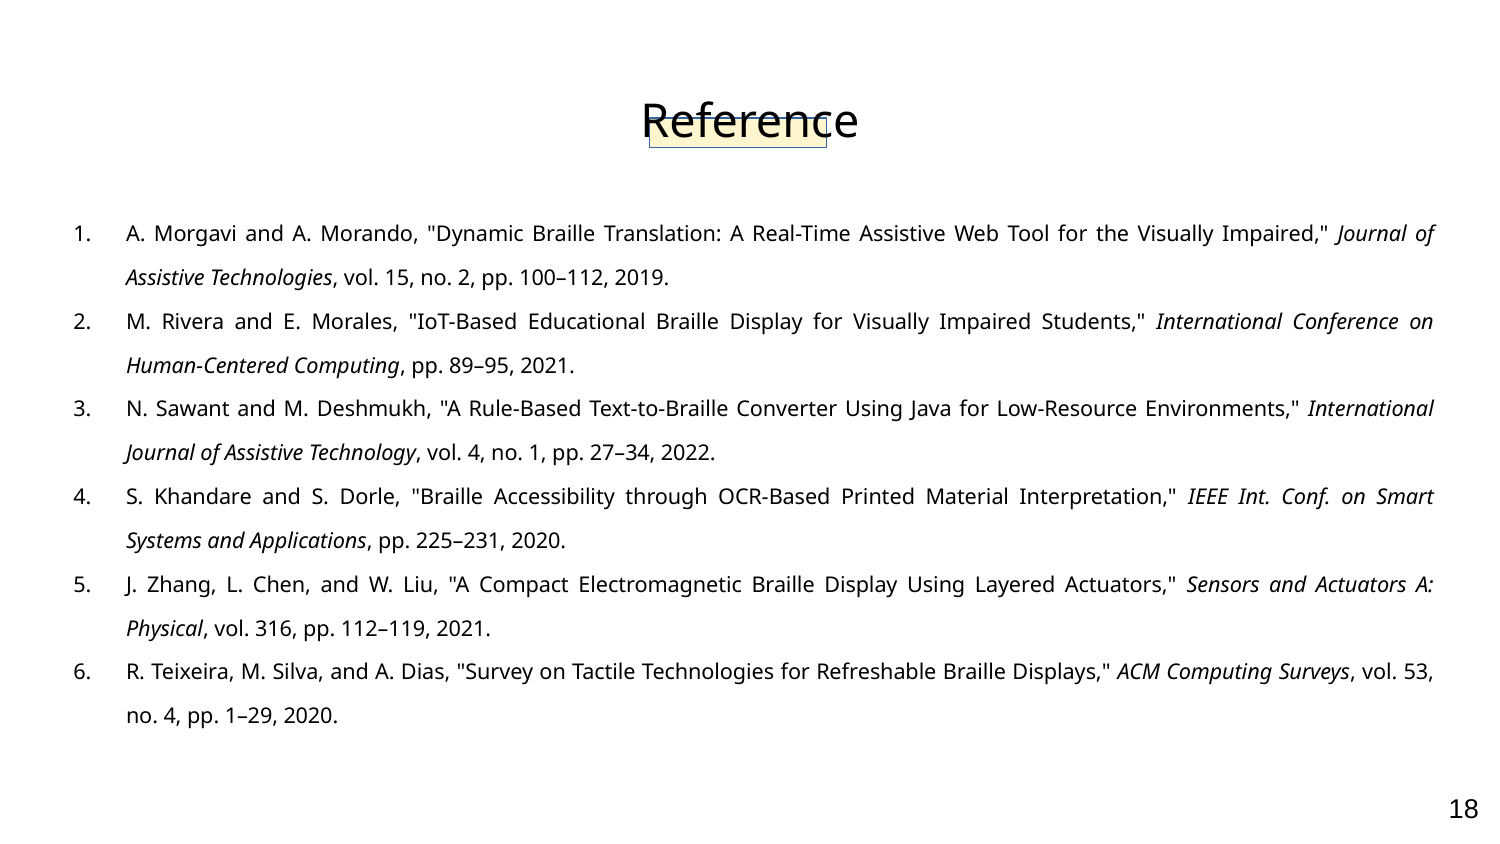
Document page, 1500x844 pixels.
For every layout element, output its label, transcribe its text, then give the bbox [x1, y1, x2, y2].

text_box Reference [51, 72, 1449, 167]
text_box A. Morgavi and A. Morando, "Dynamic Braille Translation: A Real-Time Assistive Web Tool for the Visually Impaired," Journal of Assistive Technologies, vol. 15, no. 2, pp. 100–112, 2019. M. Rivera and E. Morales, "IoT-Based Educational Braille Display for Visually Impaired Students," International Conference on Human-Centered Computing, pp. 89–95, 2021. N. Sawant and M. Deshmukh, "A Rule-Based Text-to-Braille Converter Using Java for Low-Resource Environments," International Journal of Assistive Technology, vol. 4, no. 1, pp. 27–34, 2022. S. Khandare and S. Dorle, "Braille Accessibility through OCR-Based Printed Material Interpretation," IEEE Int. Conf. on Smart Systems and Applications, pp. 225–231, 2020. J. Zhang, L. Chen, and W. Liu, "A Compact Electromagnetic Braille Display Using Layered Actuators," Sensors and Actuators A: Physical, vol. 316, pp. 112–119, 2021. R. Teixeira, M. Silva, and A. Dias, "Survey on Tactile Technologies for Refreshable Braille Displays," ACM Computing Surveys, vol. 53, no. 4, pp. 1–29, 2020. [51, 189, 1449, 750]
slide_number <number> [1403, 779, 1494, 844]
